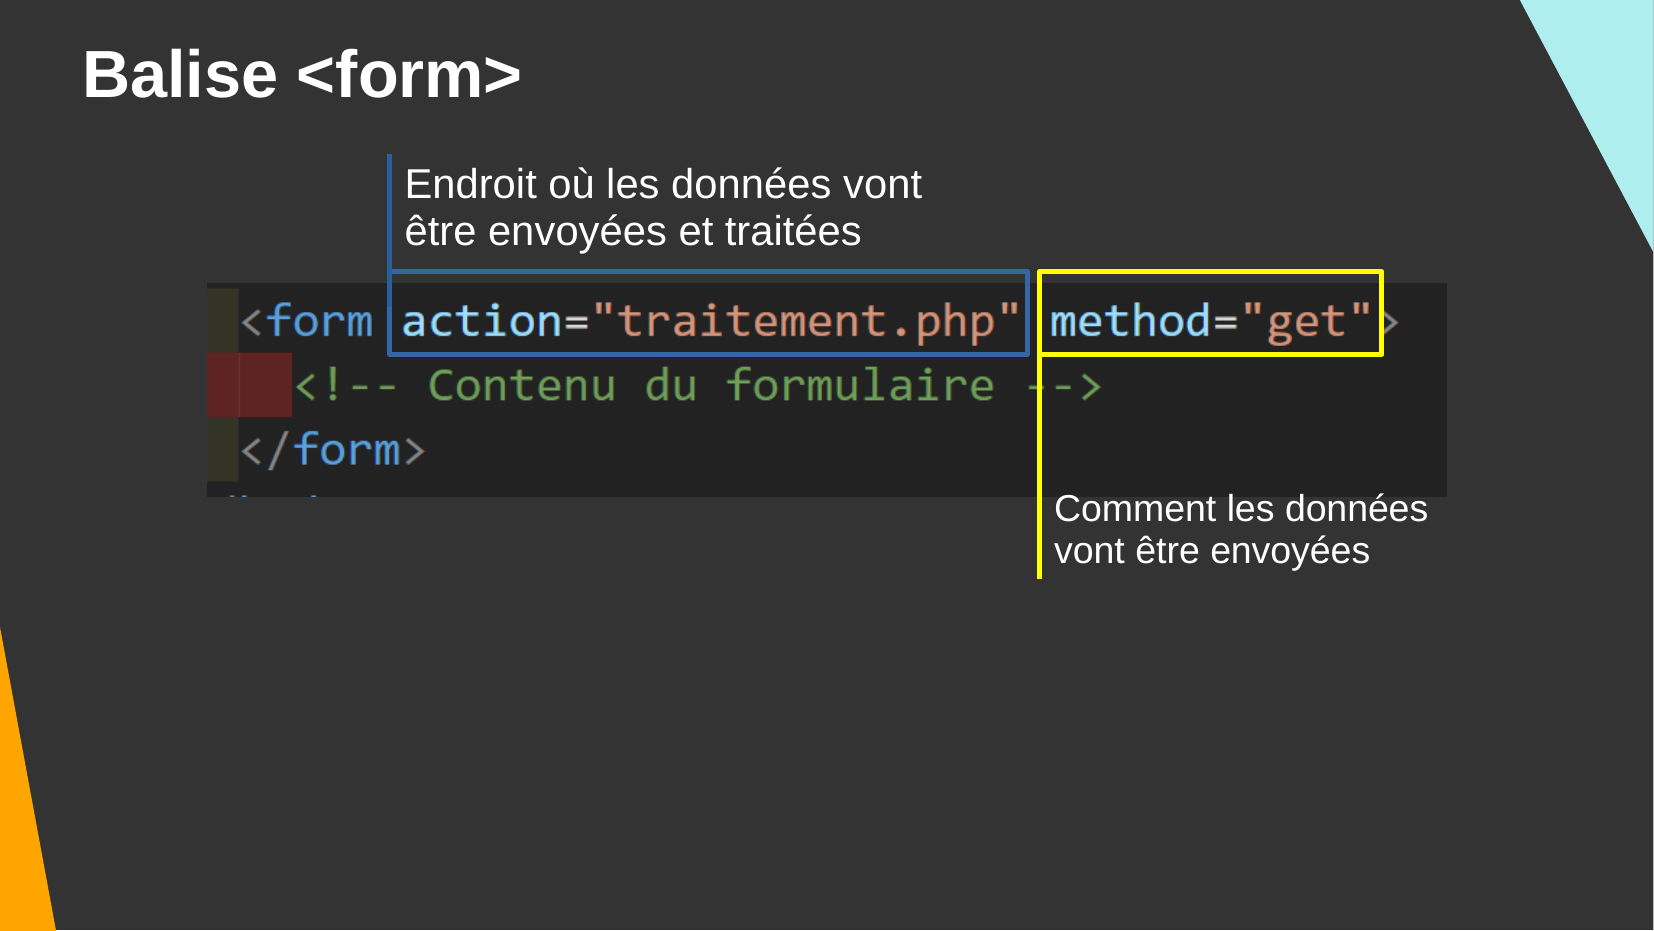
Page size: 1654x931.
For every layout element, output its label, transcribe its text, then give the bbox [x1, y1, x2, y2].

text_box [0, 627, 57, 931]
title Balise <form> [82, 37, 1571, 115]
picture [1042, 283, 1447, 479]
text_box [1519, 0, 1654, 254]
picture [207, 283, 1037, 497]
picture [1042, 283, 1379, 352]
text_box Endroit où les données vont être envoyées et traitées [389, 153, 993, 262]
picture [392, 283, 1025, 352]
text_box Comment les données vont être envoyées [1039, 479, 1489, 579]
